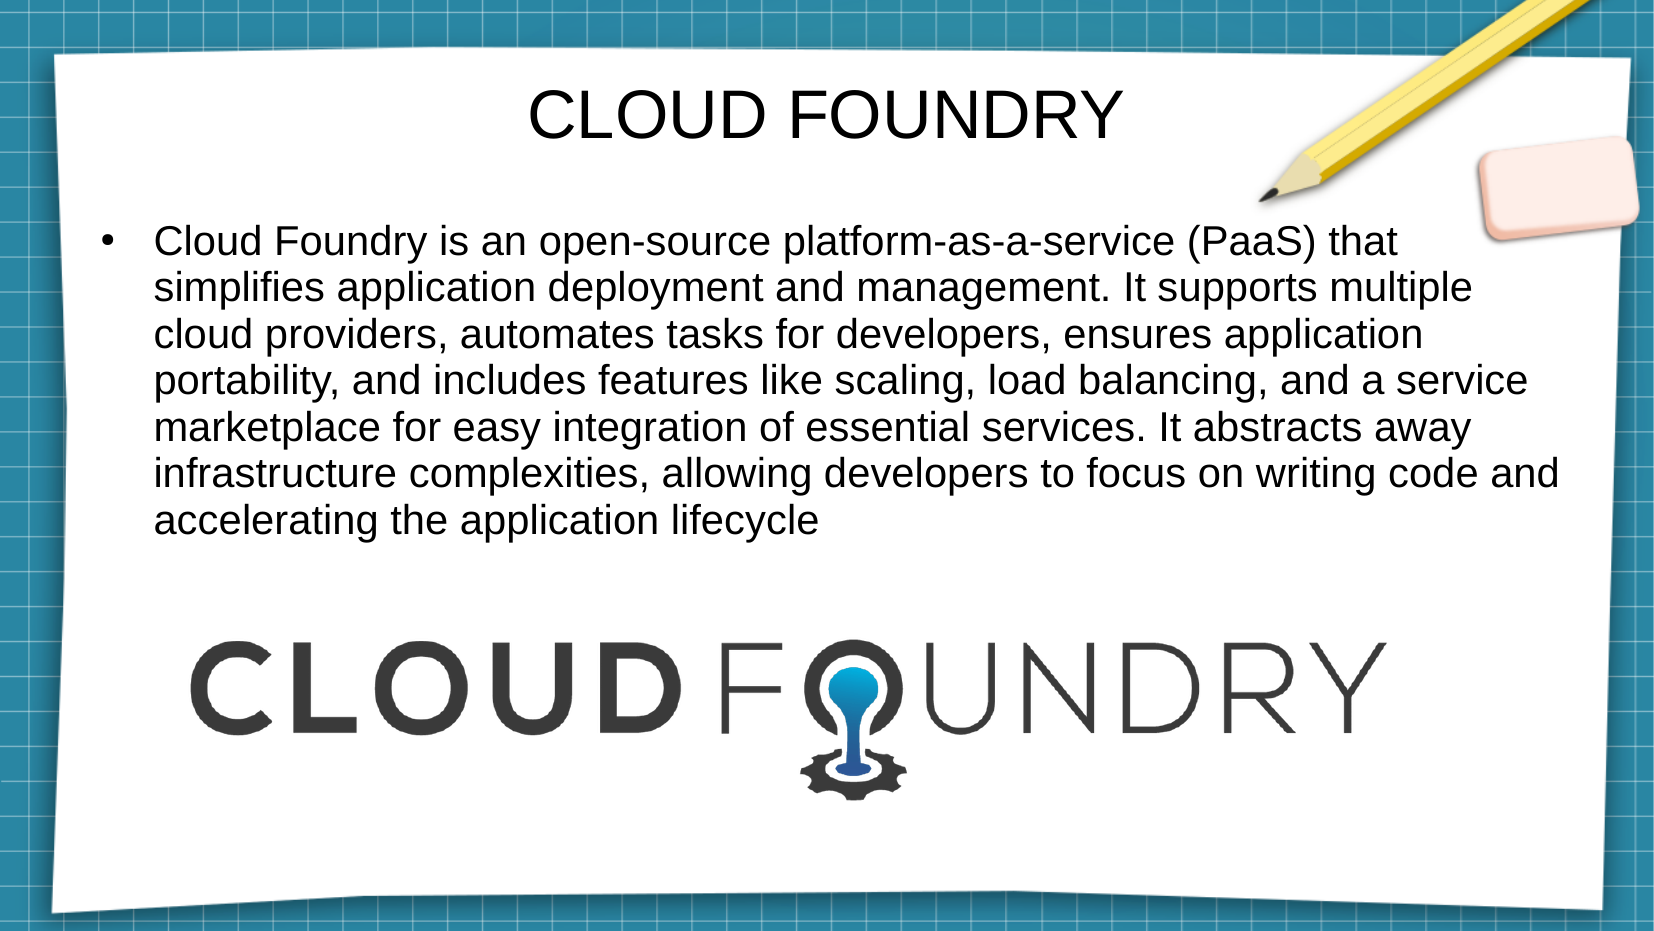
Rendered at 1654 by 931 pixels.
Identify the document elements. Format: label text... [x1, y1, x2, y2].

picture [0, 0, 1654, 931]
list Cloud Foundry is an open-source platform-as-a-service (PaaS) that simplifies application deployment and management. It supports multiple cloud providers, automates tasks for developers, ensures application portability, and includes features like scaling, load balancing, and a service marketplace for easy integration of essential services. It abstracts away infrastructure complexities, allowing developers to focus on writing code and accelerating the application lifecycle [82, 217, 1571, 758]
title CLOUD FOUNDRY [82, 37, 1571, 193]
